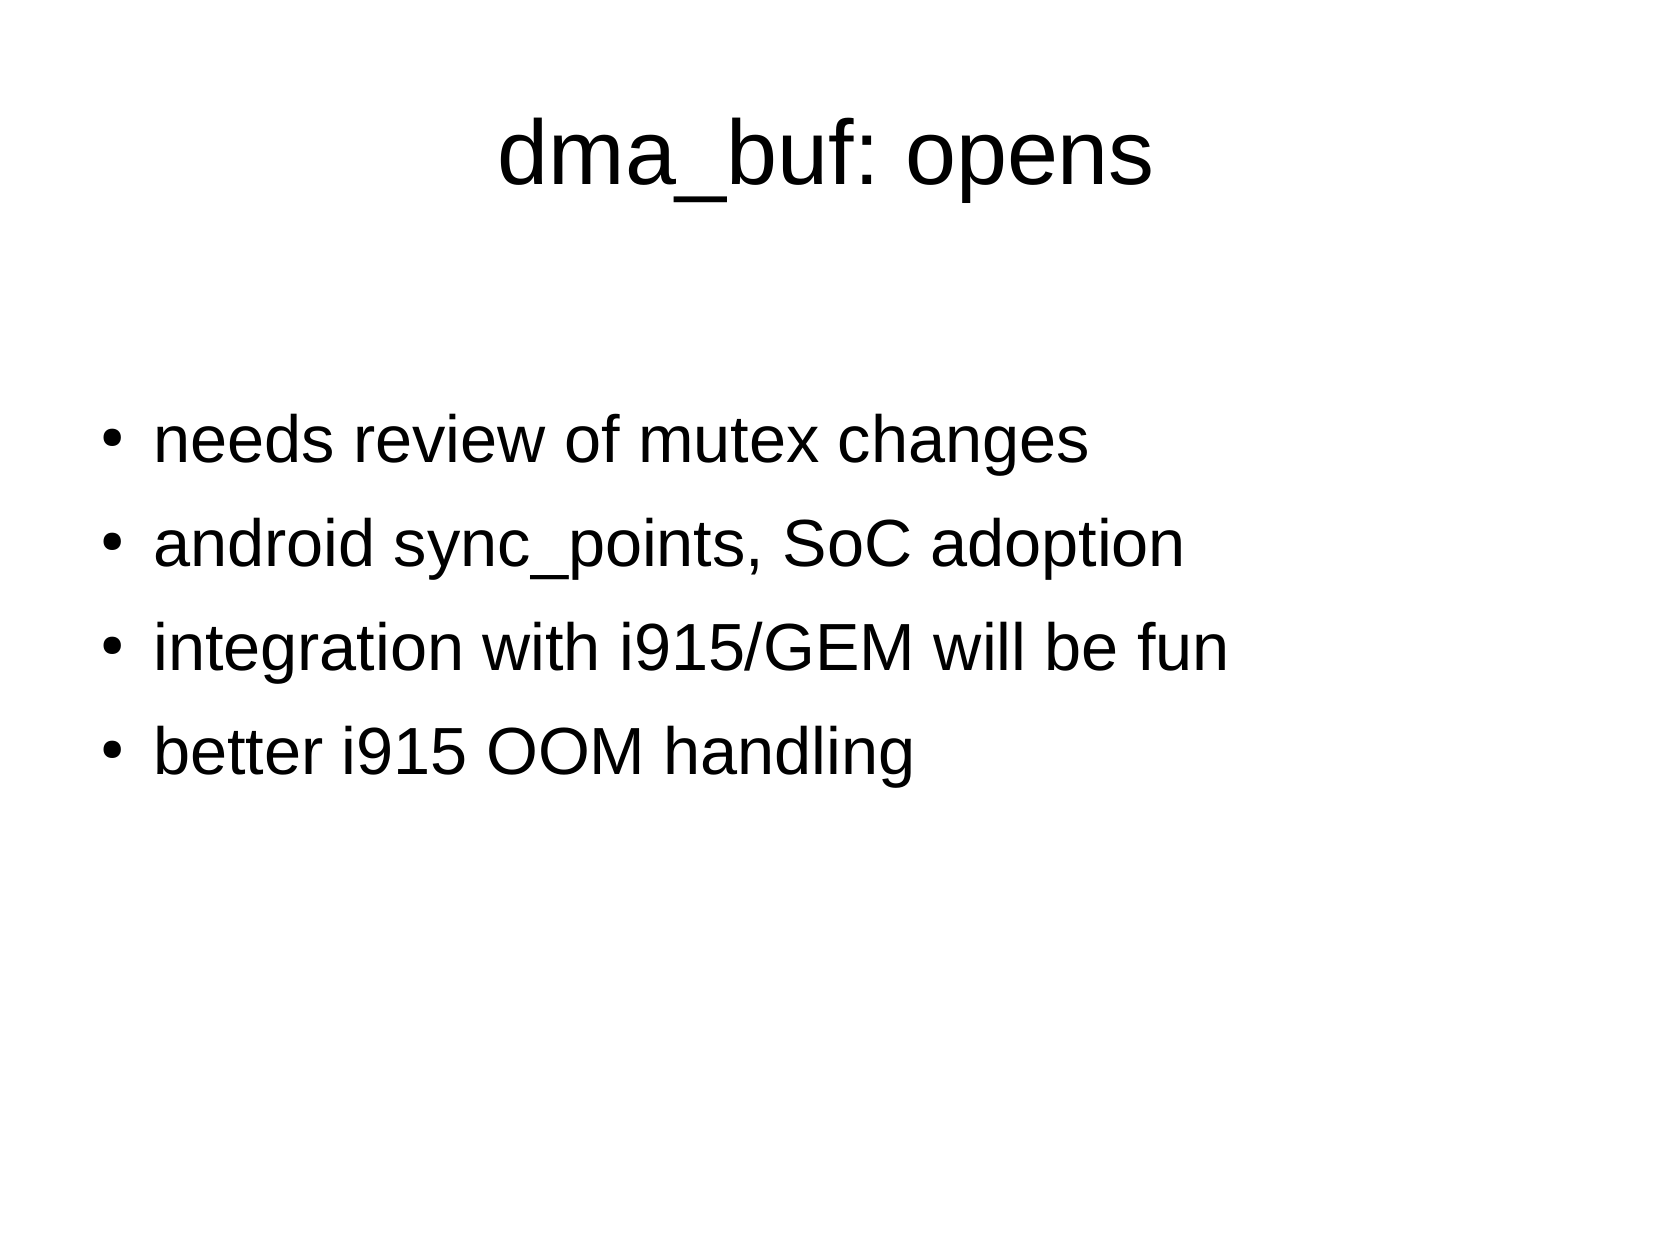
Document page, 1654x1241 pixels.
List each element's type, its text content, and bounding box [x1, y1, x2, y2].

title dma_buf: opens [82, 49, 1571, 257]
list needs review of mutex changes android sync_points, SoC adoption integration with i915/GEM will be fun better i915 OOM handling [82, 401, 1571, 1109]
